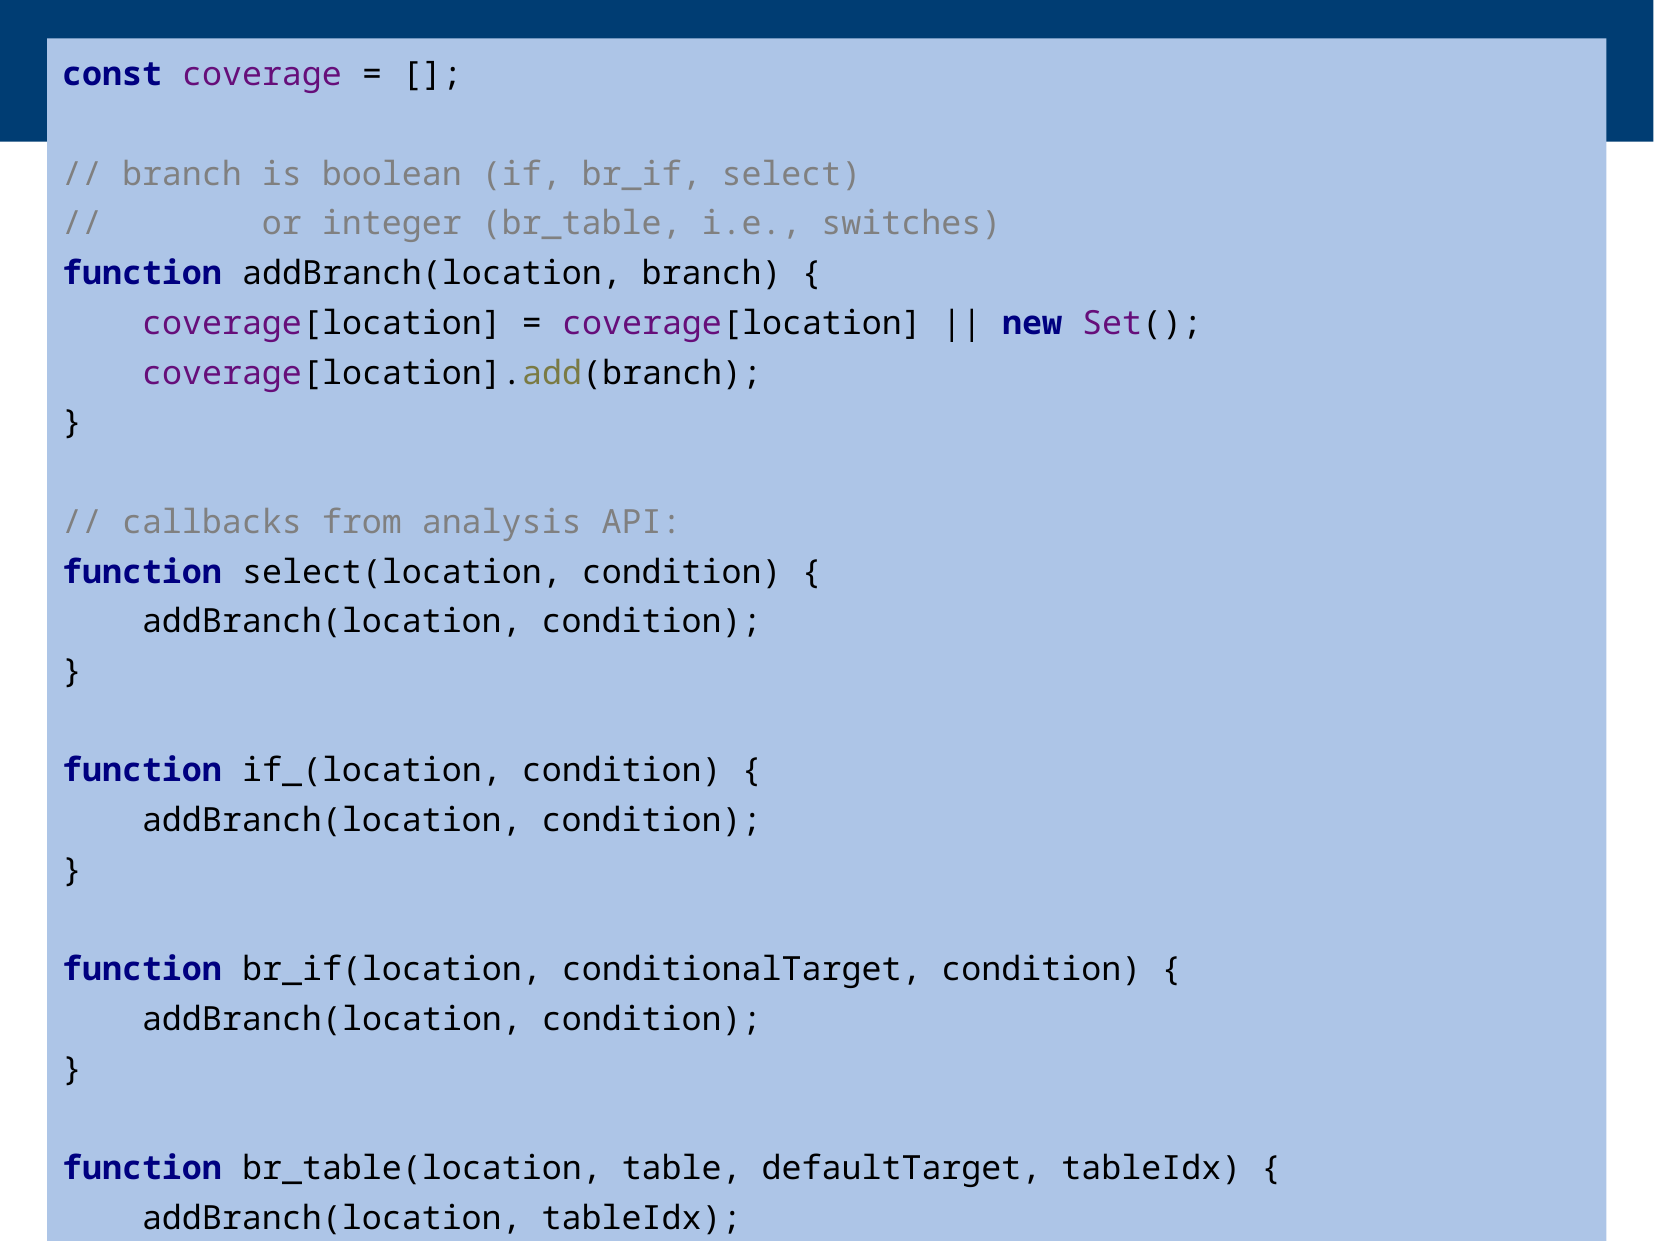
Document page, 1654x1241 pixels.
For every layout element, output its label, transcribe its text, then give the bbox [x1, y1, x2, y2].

title Branch Coverage [0, 0, 1654, 142]
text_box const coverage = []; // branch is boolean (if, br_if, select) // or integer (br_table, i.e., switches) function addBranch(location, branch) { coverage[location] = coverage[location] || new Set(); coverage[location].add(branch); } // callbacks from analysis API: function select(location, condition) { addBranch(location, condition); } function if_(location, condition) { addBranch(location, condition); } function br_if(location, conditionalTarget, condition) { addBranch(location, condition); } function br_table(location, table, defaultTarget, tableIdx) { addBranch(location, tableIdx); } [47, 200, 1607, 1134]
